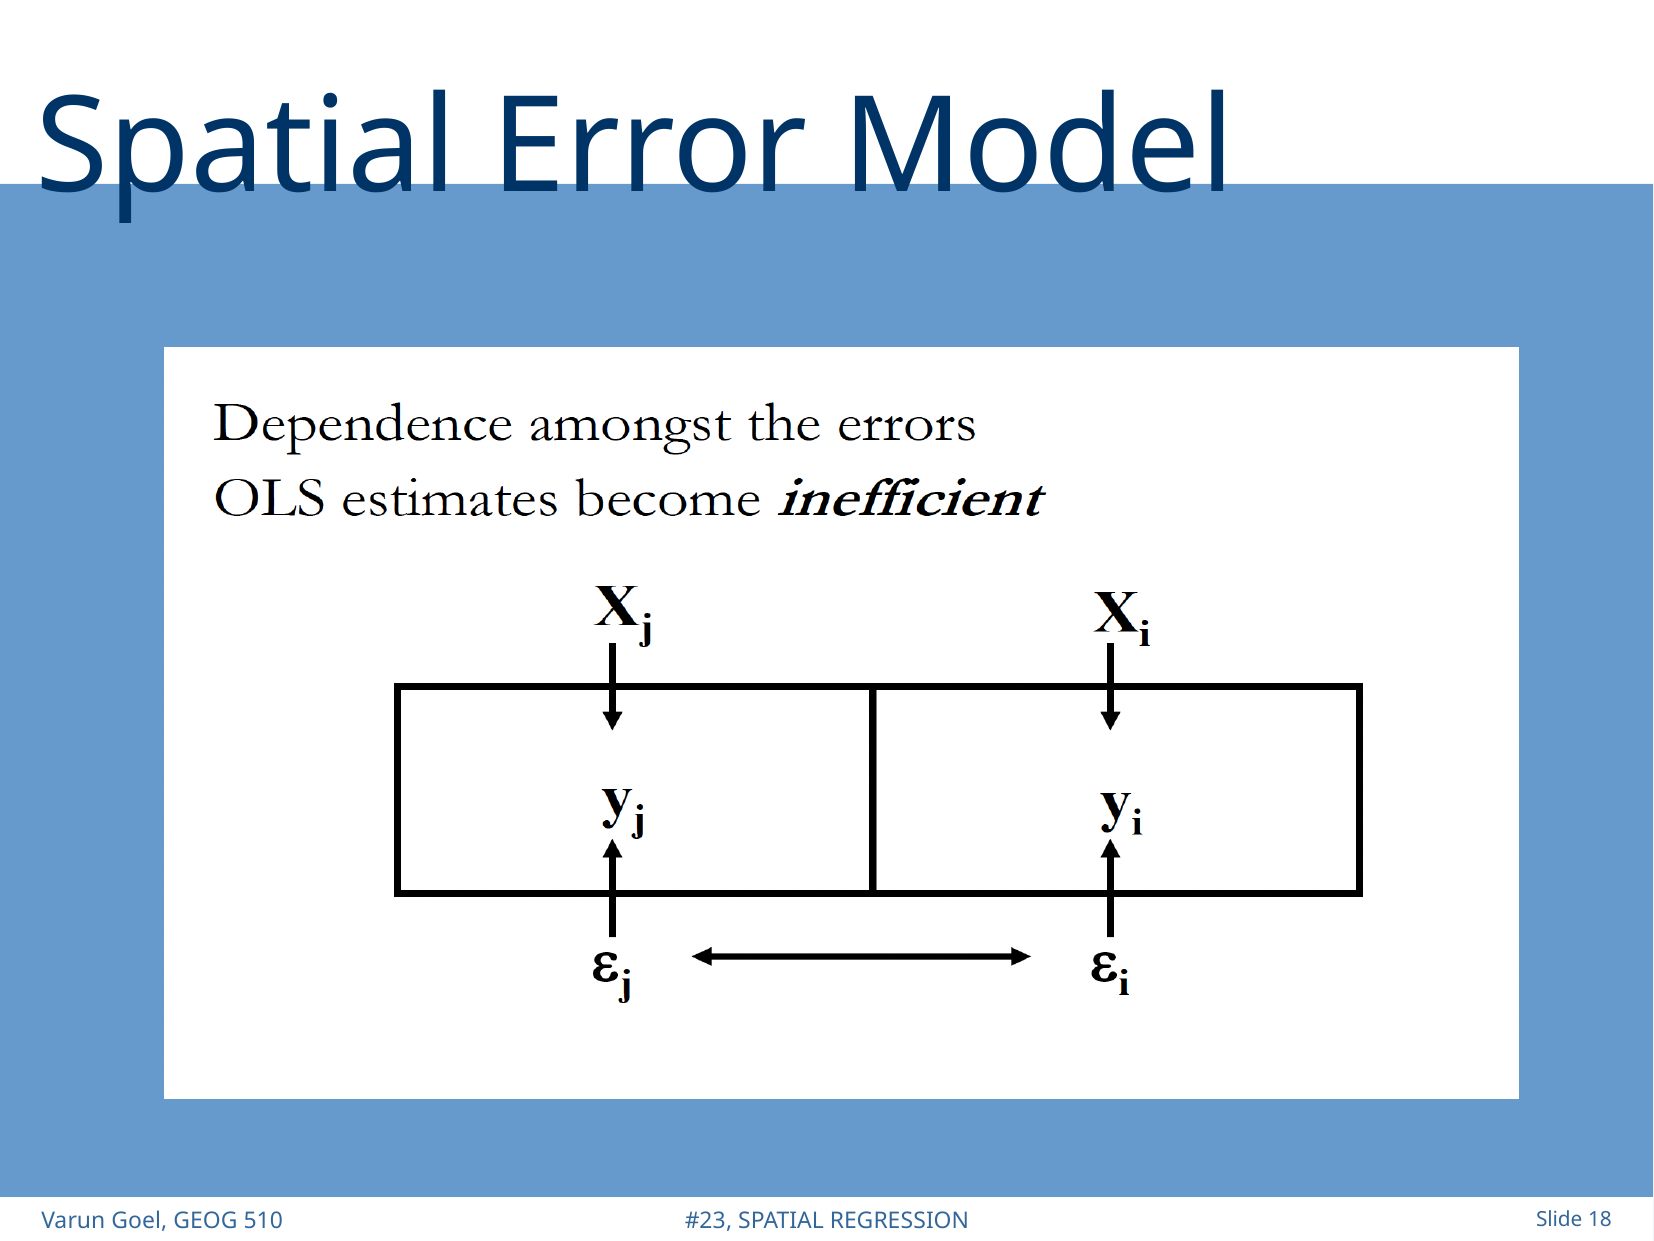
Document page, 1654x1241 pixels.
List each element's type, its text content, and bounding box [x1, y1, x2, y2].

title Spatial Error Model [35, 35, 1573, 244]
picture [164, 347, 1519, 1099]
